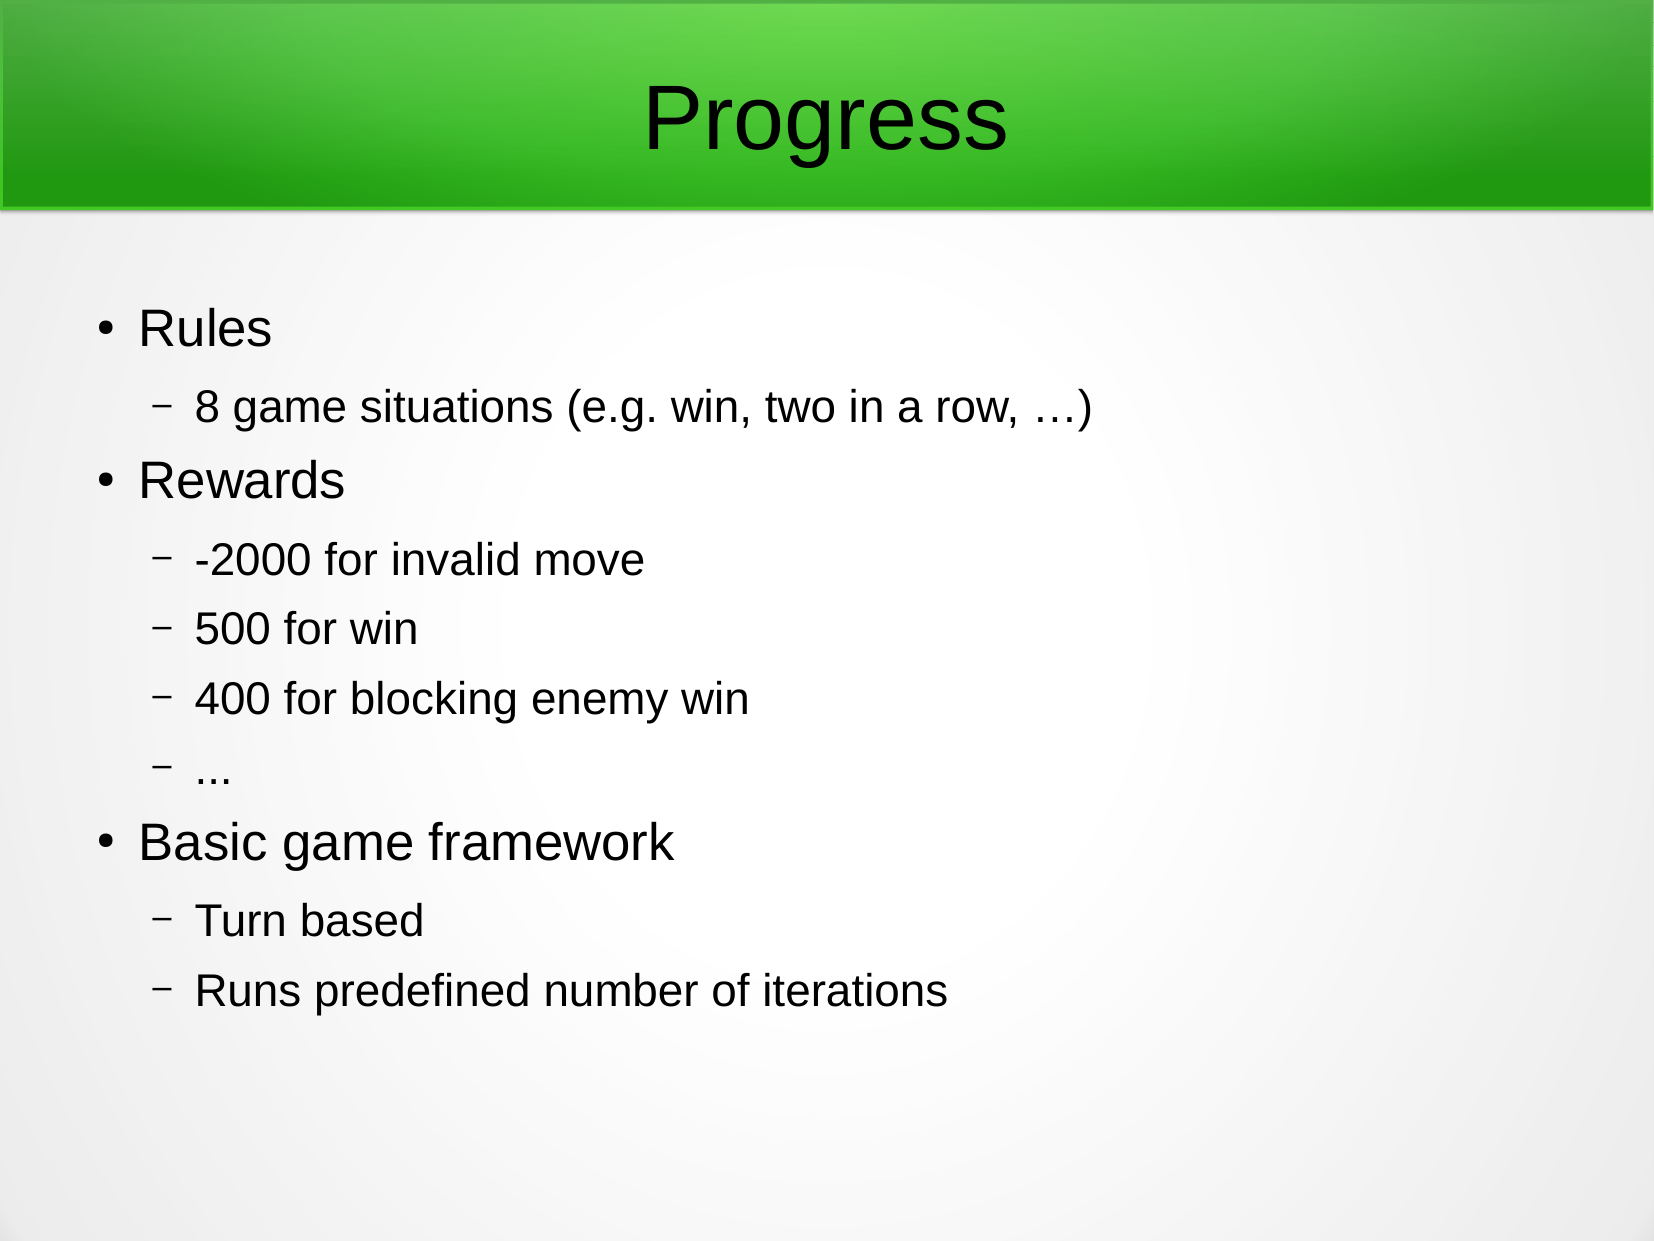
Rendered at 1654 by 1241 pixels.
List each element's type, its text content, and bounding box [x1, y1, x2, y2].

list Rules 8 game situations (e.g. win, two in a row, …) Rewards -2000 for invalid move 500 for win 400 for blocking enemy win ... Basic game framework Turn based Runs predefined number of iterations [82, 299, 1571, 1019]
title Progress [82, 47, 1571, 189]
